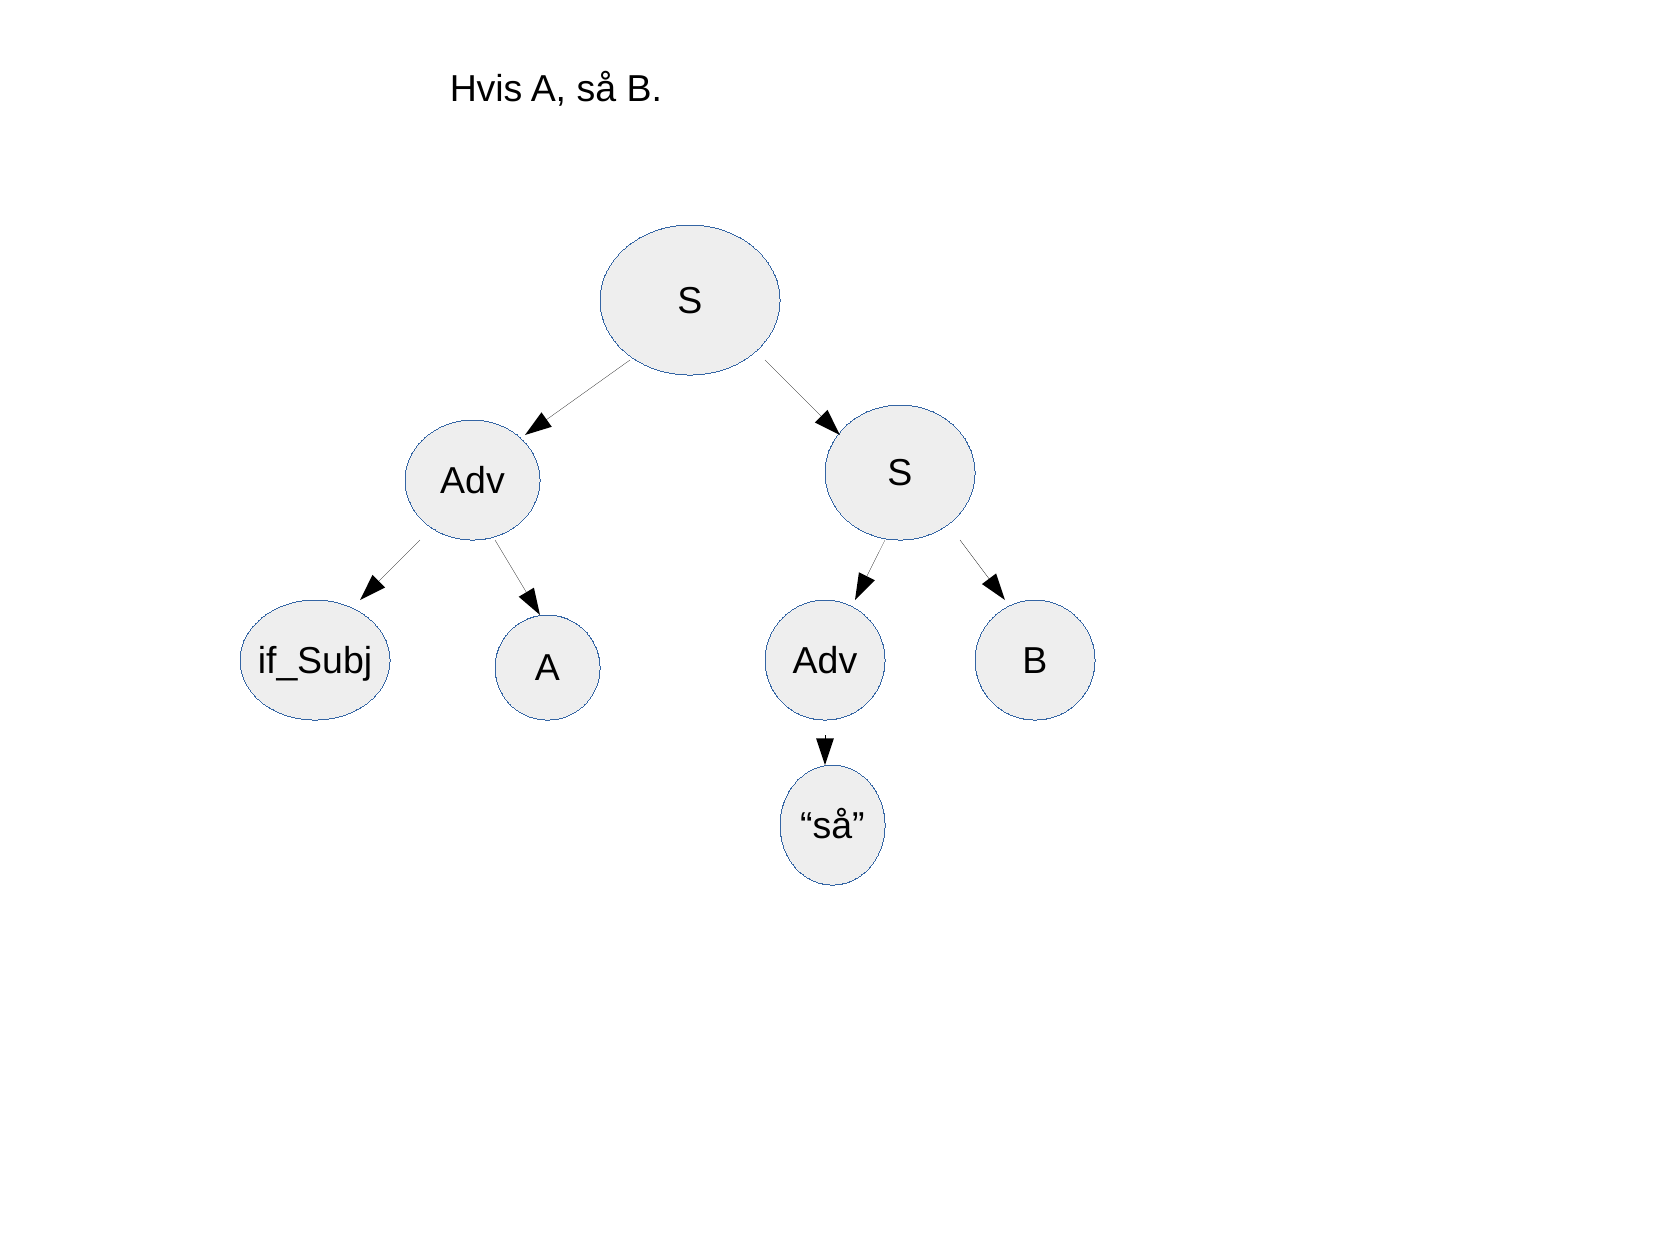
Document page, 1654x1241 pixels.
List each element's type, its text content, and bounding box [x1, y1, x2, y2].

text_box “så” [780, 765, 886, 886]
text_box A [495, 615, 601, 721]
text_box S [825, 405, 976, 541]
text_box Adv [405, 420, 541, 541]
text_box if_Subj [240, 600, 391, 721]
text_box Hvis A, så B. [435, 60, 1186, 117]
text_box Adv [765, 600, 886, 721]
text_box S [600, 225, 781, 376]
text_box B [975, 600, 1096, 721]
